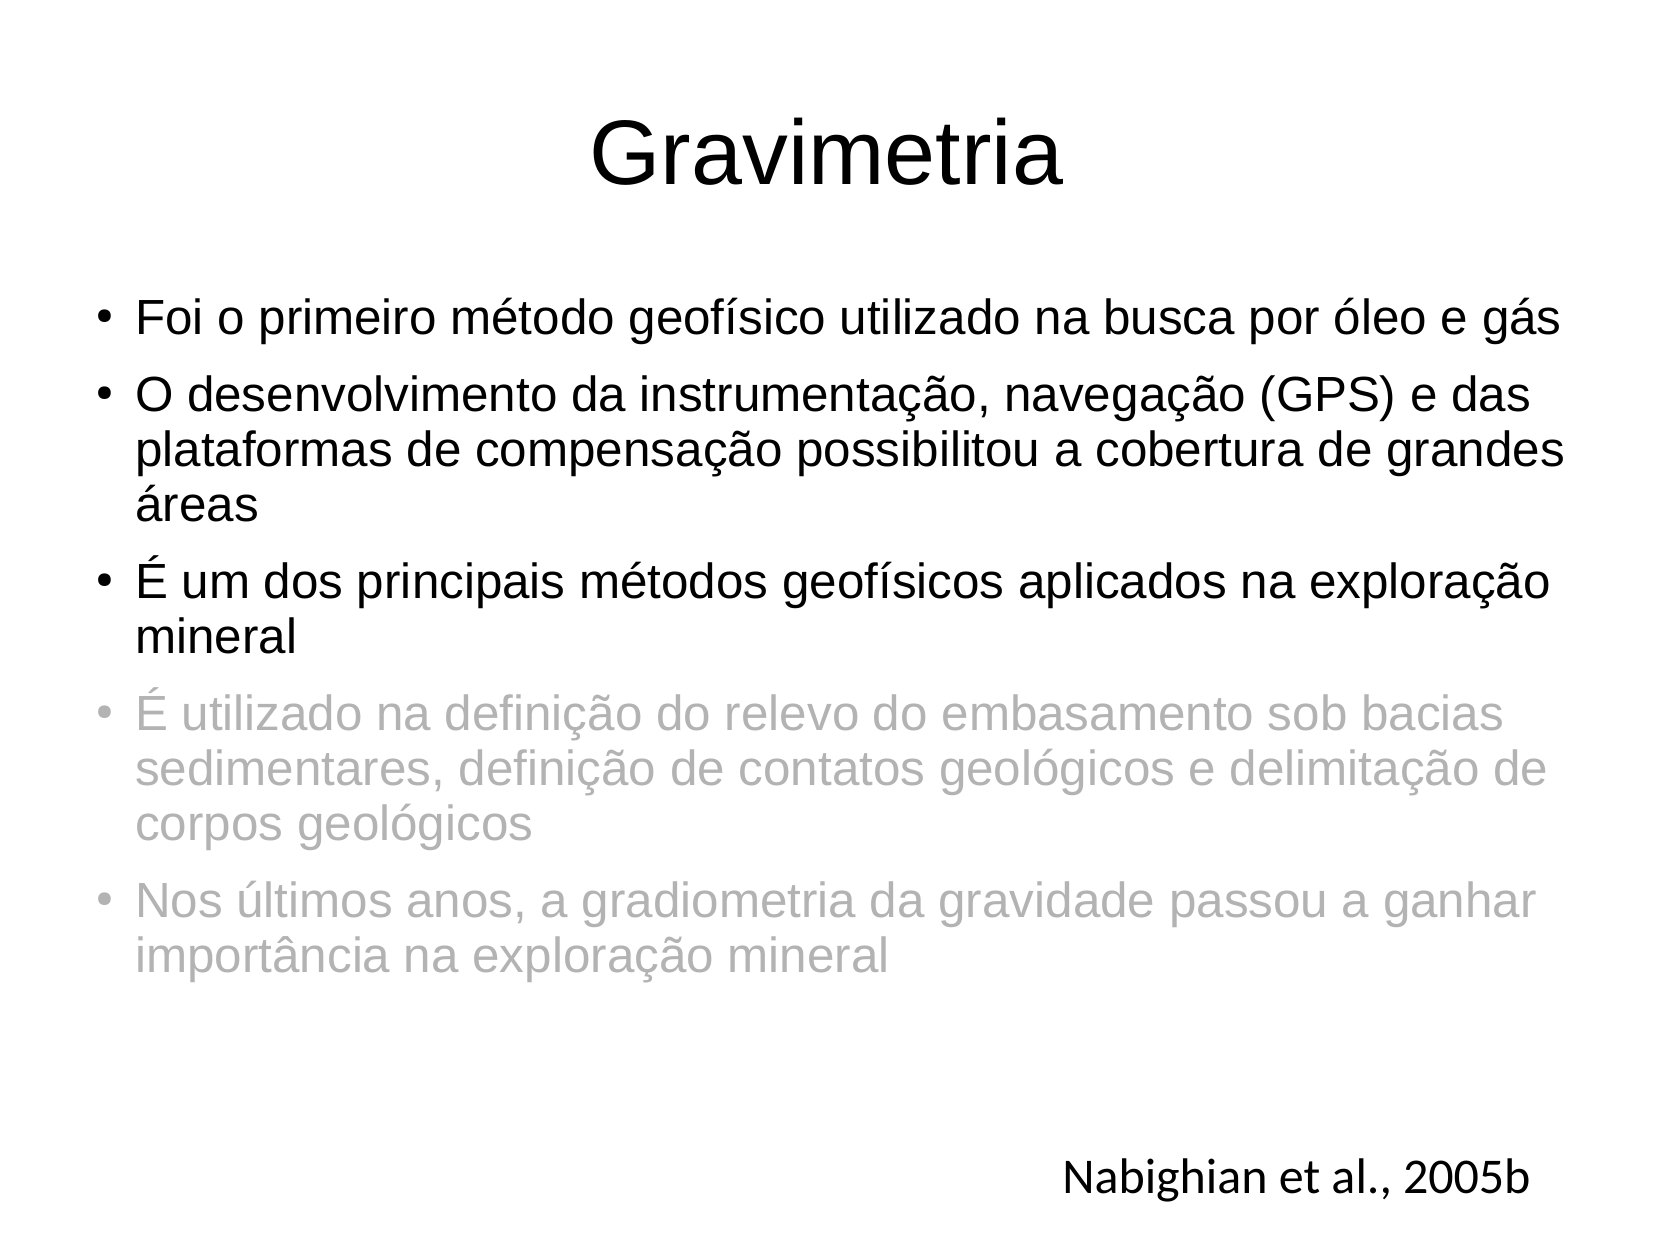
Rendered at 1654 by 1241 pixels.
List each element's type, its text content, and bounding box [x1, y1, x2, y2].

text_box [66, 675, 1571, 1041]
title Gravimetria [82, 49, 1571, 257]
list Foi o primeiro método geofísico utilizado na busca por óleo e gás O desenvolvimento da instrumentação, navegação (GPS) e das plataformas de compensação possibilitou a cobertura de grandes áreas É um dos principais métodos geofísicos aplicados na exploração mineral É utilizado na definição do relevo do embasamento sob bacias sedimentares, definição de contatos geológicos e delimitação de corpos geológicos Nos últimos anos, a gradiometria da gravidade passou a ganhar importância na exploração mineral [82, 290, 1571, 675]
text_box Nabighian et al., 2005b [960, 1149, 1633, 1223]
